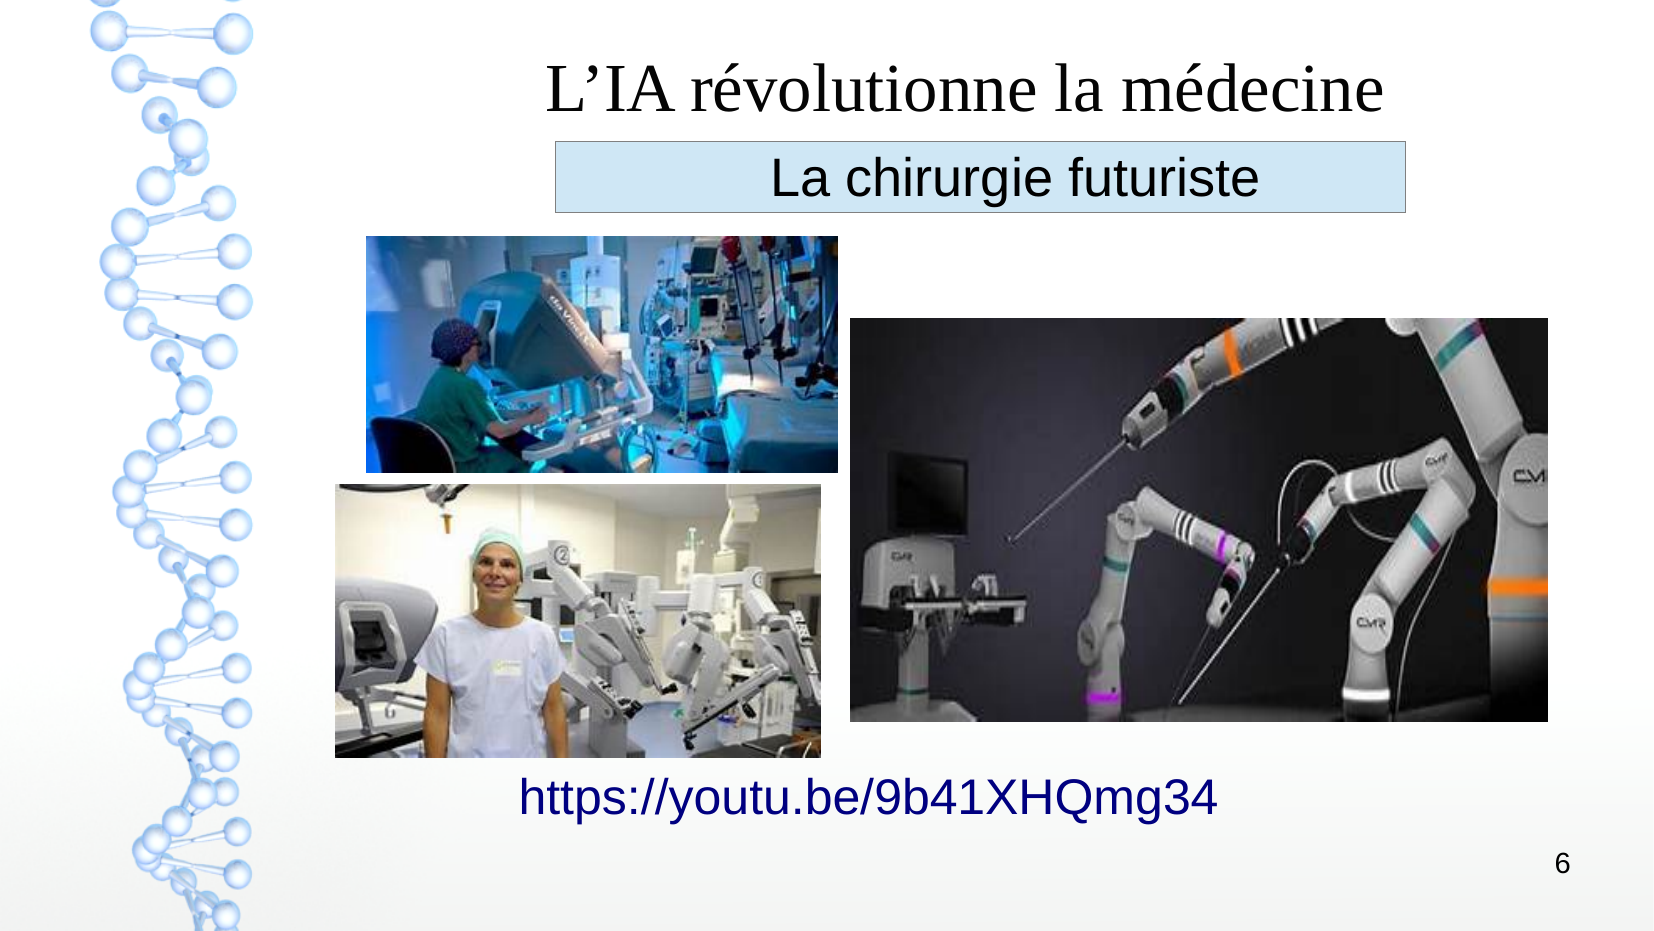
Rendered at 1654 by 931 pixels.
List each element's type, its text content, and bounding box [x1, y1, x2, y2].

picture [0, 0, 1654, 931]
text_box La chirurgie futuriste [555, 141, 1406, 213]
list https://youtu.be/9b41XHQmg34 [265, 224, 1595, 851]
title L’IA révolutionne la médecine [265, 35, 1595, 142]
